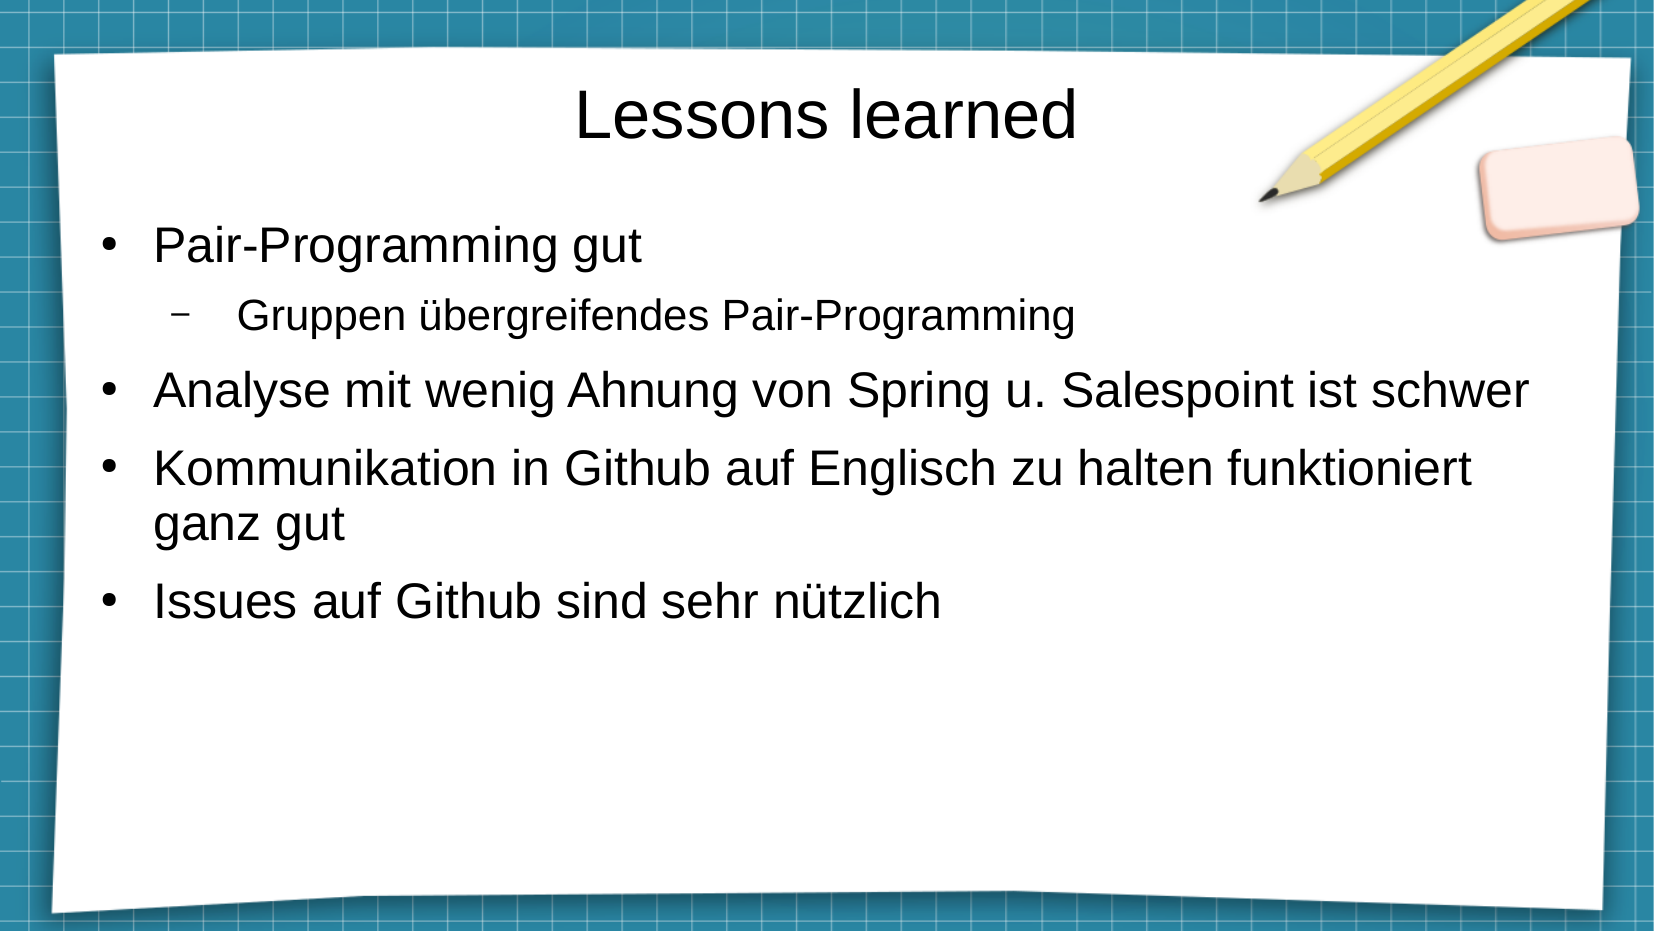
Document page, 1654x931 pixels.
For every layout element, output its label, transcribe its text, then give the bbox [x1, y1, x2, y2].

list Pair-Programming gut Gruppen übergreifendes Pair-Programming Analyse mit wenig Ahnung von Spring u. Salespoint ist schwer Kommunikation in Github auf Englisch zu halten funktioniert ganz gut Issues auf Github sind sehr nützlich [82, 217, 1571, 758]
picture [0, 0, 1654, 931]
title Lessons learned [82, 37, 1571, 193]
